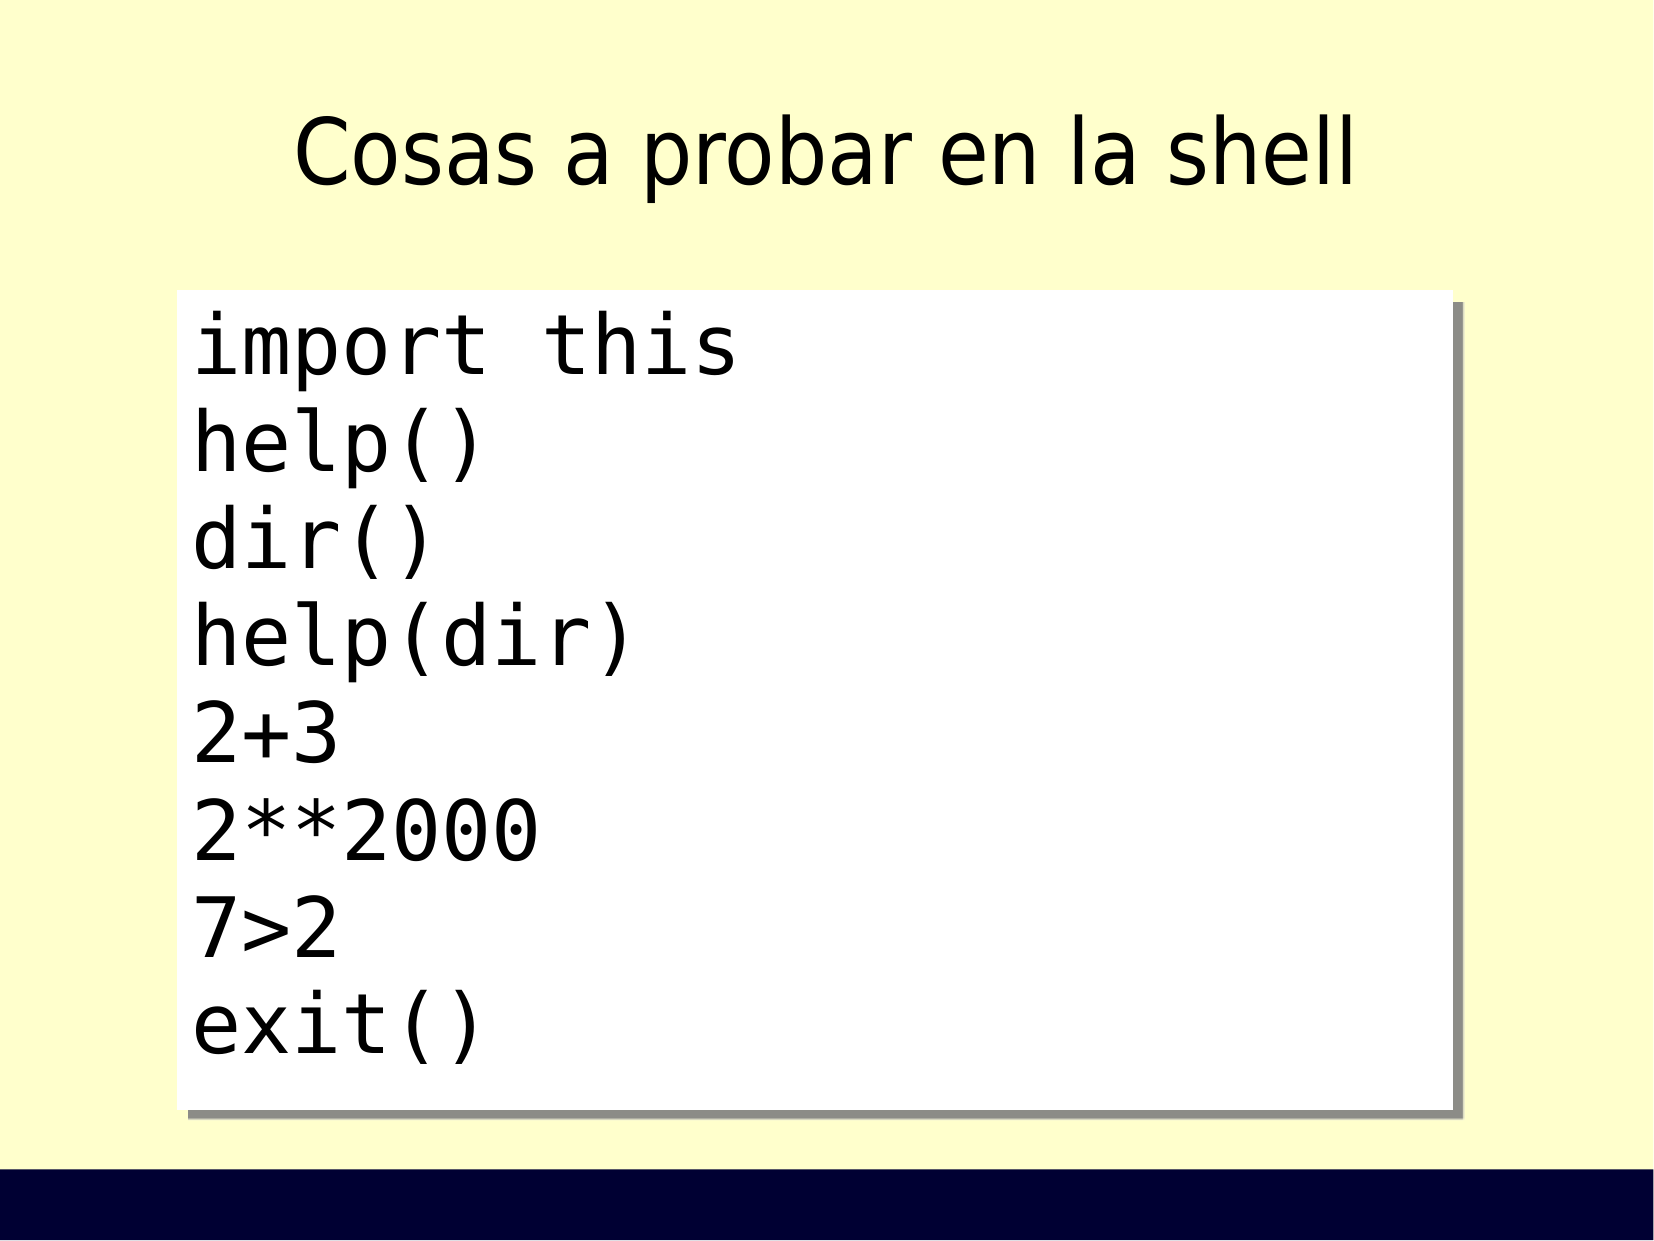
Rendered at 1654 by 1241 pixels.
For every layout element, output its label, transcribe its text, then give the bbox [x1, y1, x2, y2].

text_box import this help() dir() help(dir) 2+3 2**2000 7>2 exit() [177, 290, 1453, 1110]
title Cosas a probar en la shell [82, 49, 1571, 257]
